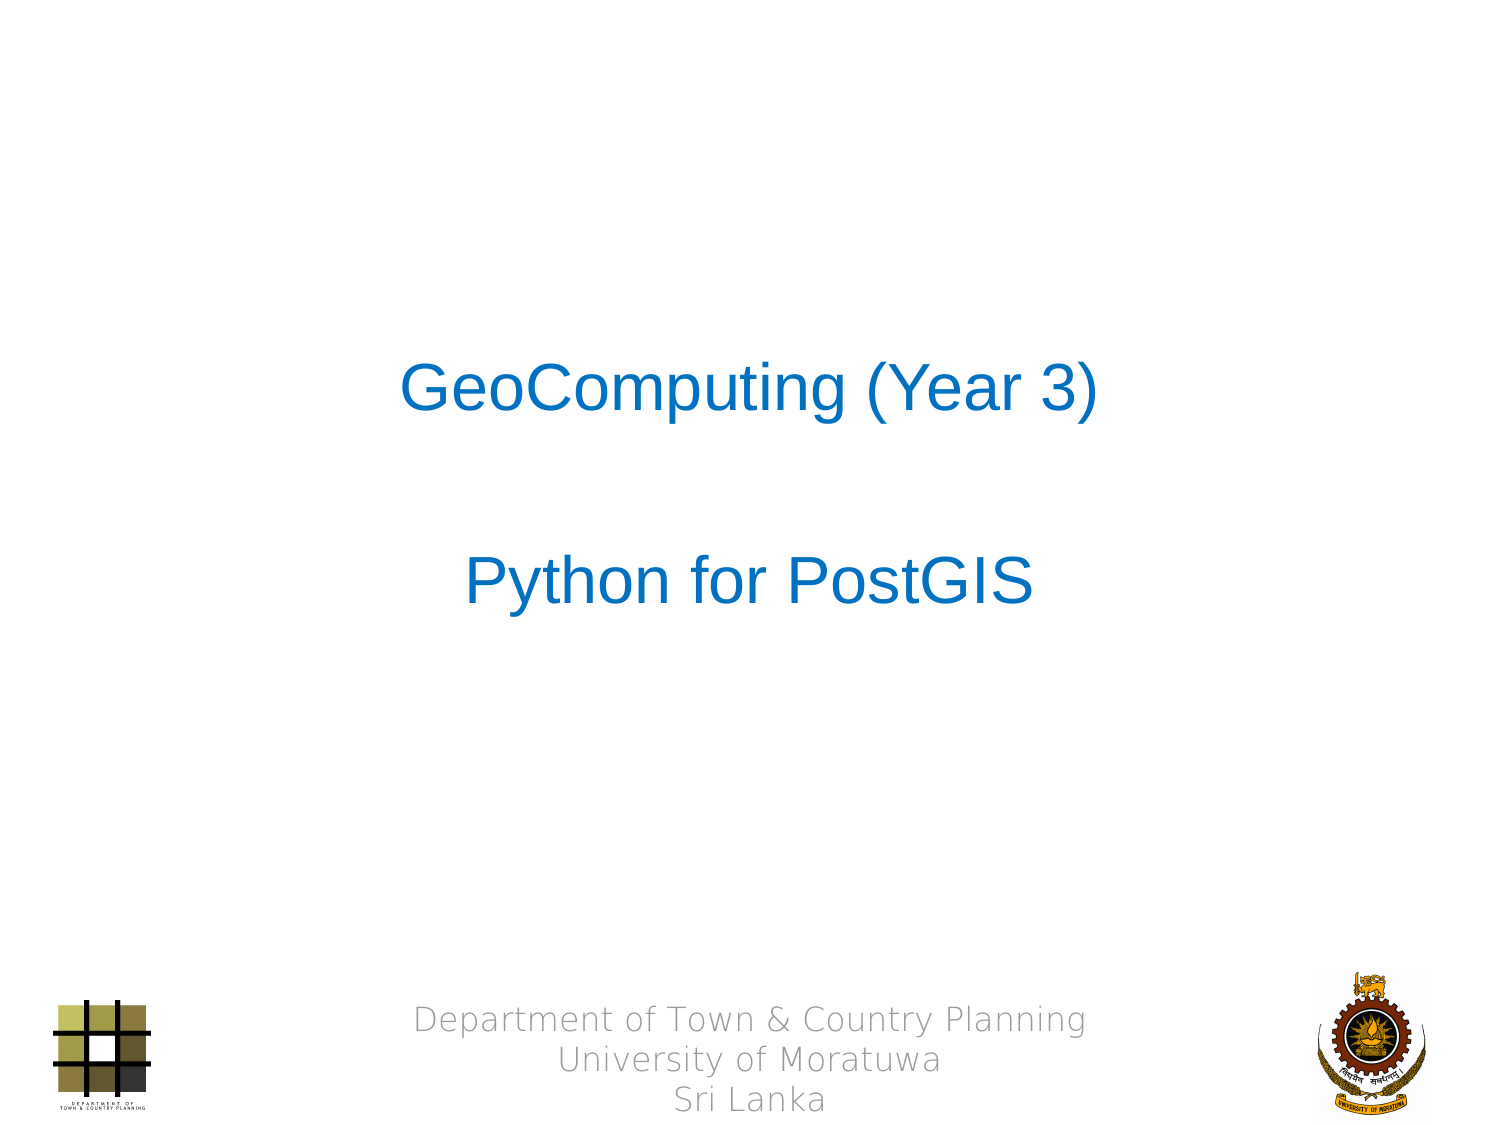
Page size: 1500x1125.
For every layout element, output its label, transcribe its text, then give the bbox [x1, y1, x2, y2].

subtitle GeoComputing (Year 3) Python for PostGIS [75, 45, 1426, 915]
picture [1312, 966, 1435, 1125]
picture [53, 1000, 151, 1110]
